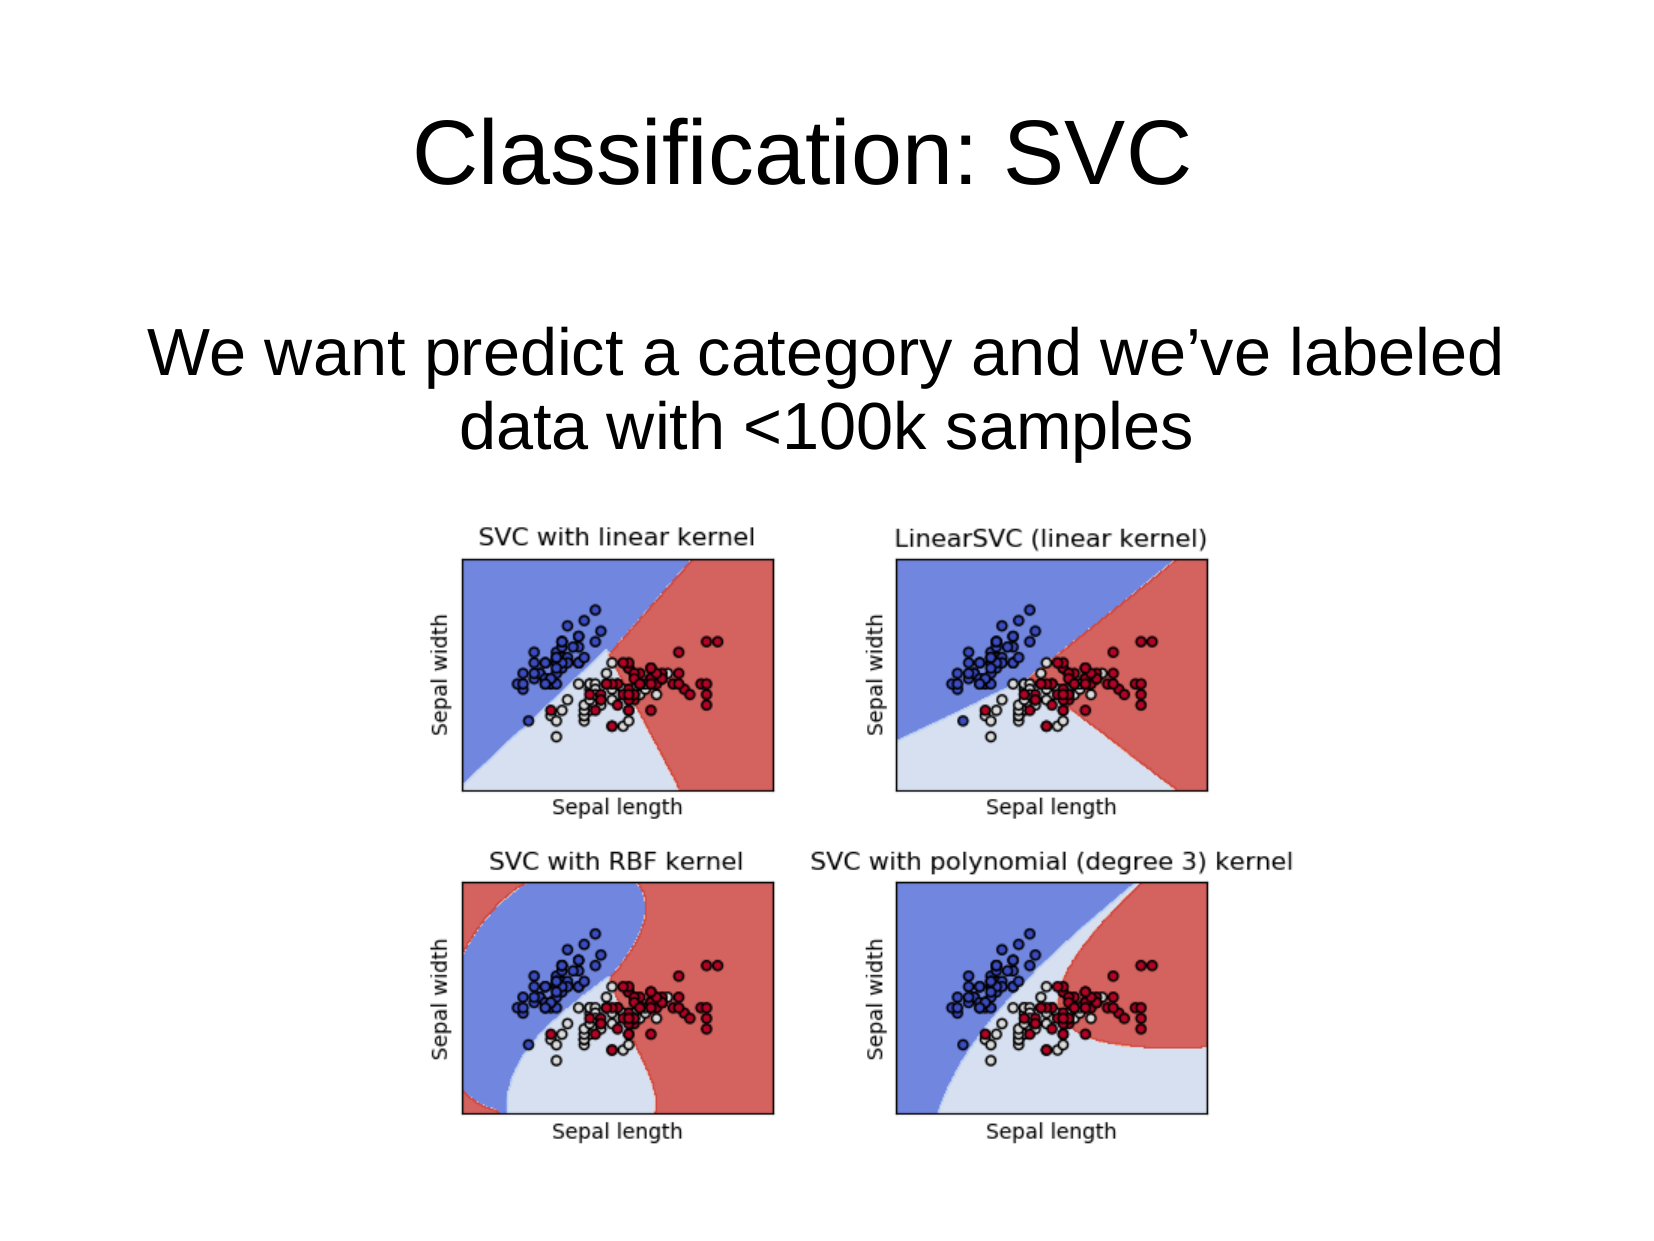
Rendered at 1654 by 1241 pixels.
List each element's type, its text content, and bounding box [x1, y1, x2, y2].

subtitle We want predict a category and we’ve labeled data with <100k samples [82, 290, 1571, 638]
picture [342, 472, 1303, 1193]
title Classification: SVC [59, 49, 1548, 257]
